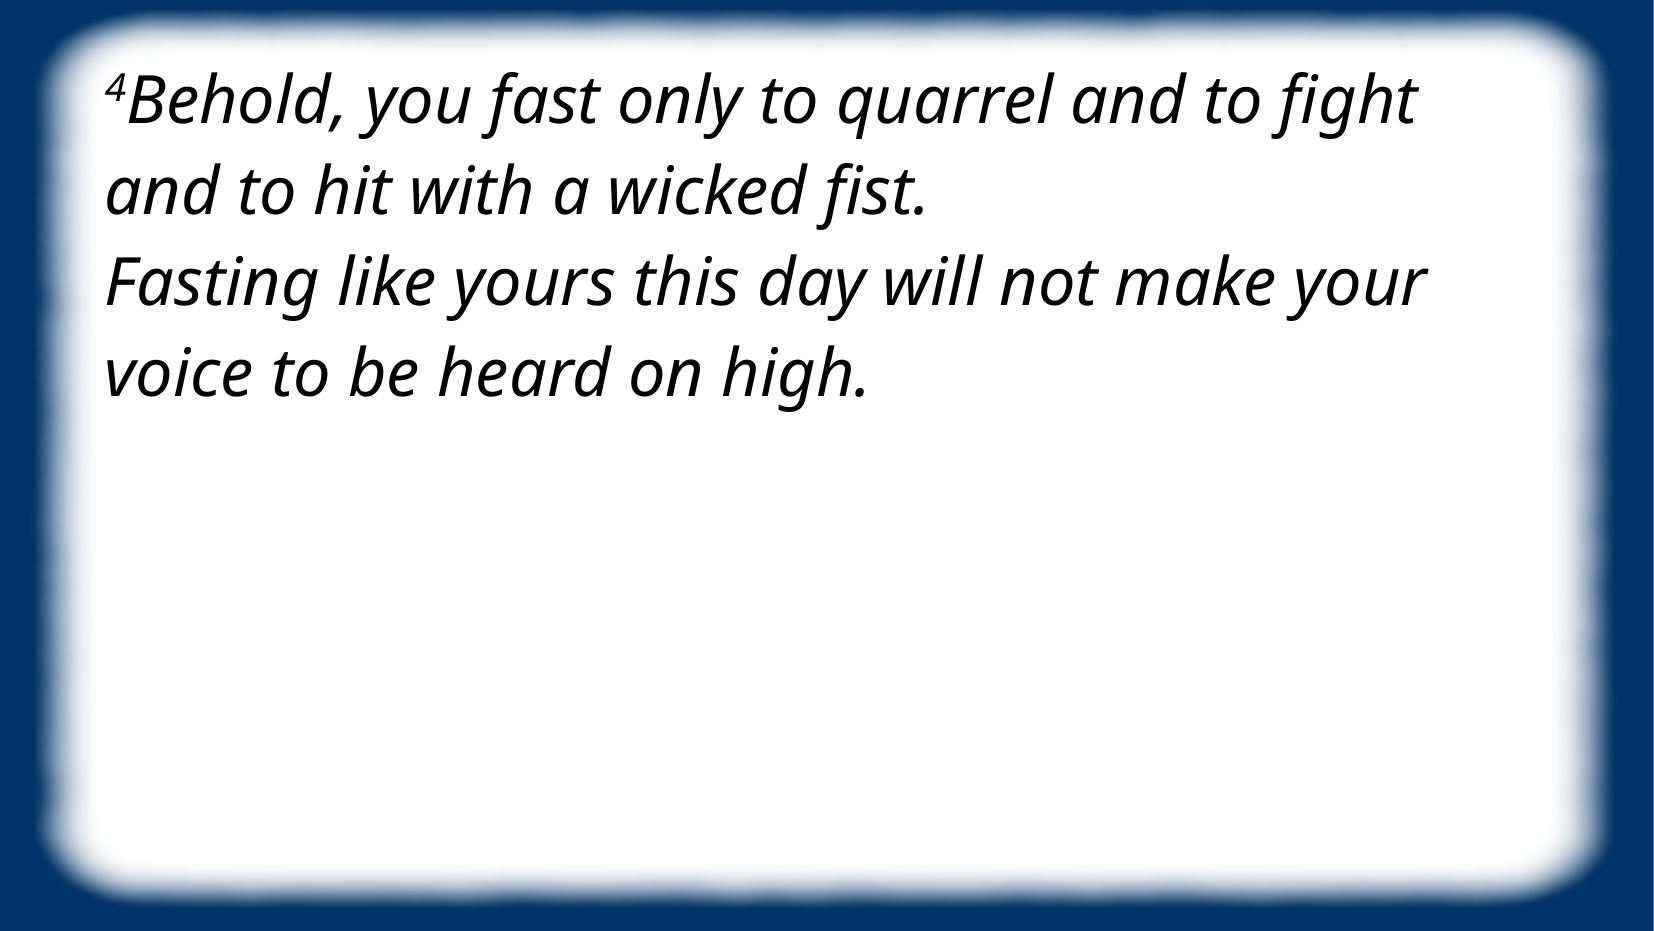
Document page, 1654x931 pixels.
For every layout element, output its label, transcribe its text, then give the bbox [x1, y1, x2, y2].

picture [0, 0, 1654, 931]
text_box 4Behold, you fast only to quarrel and to fight and to hit with a wicked fist. Fasting like yours this day will not make your voice to be heard on high. [90, 45, 1546, 415]
